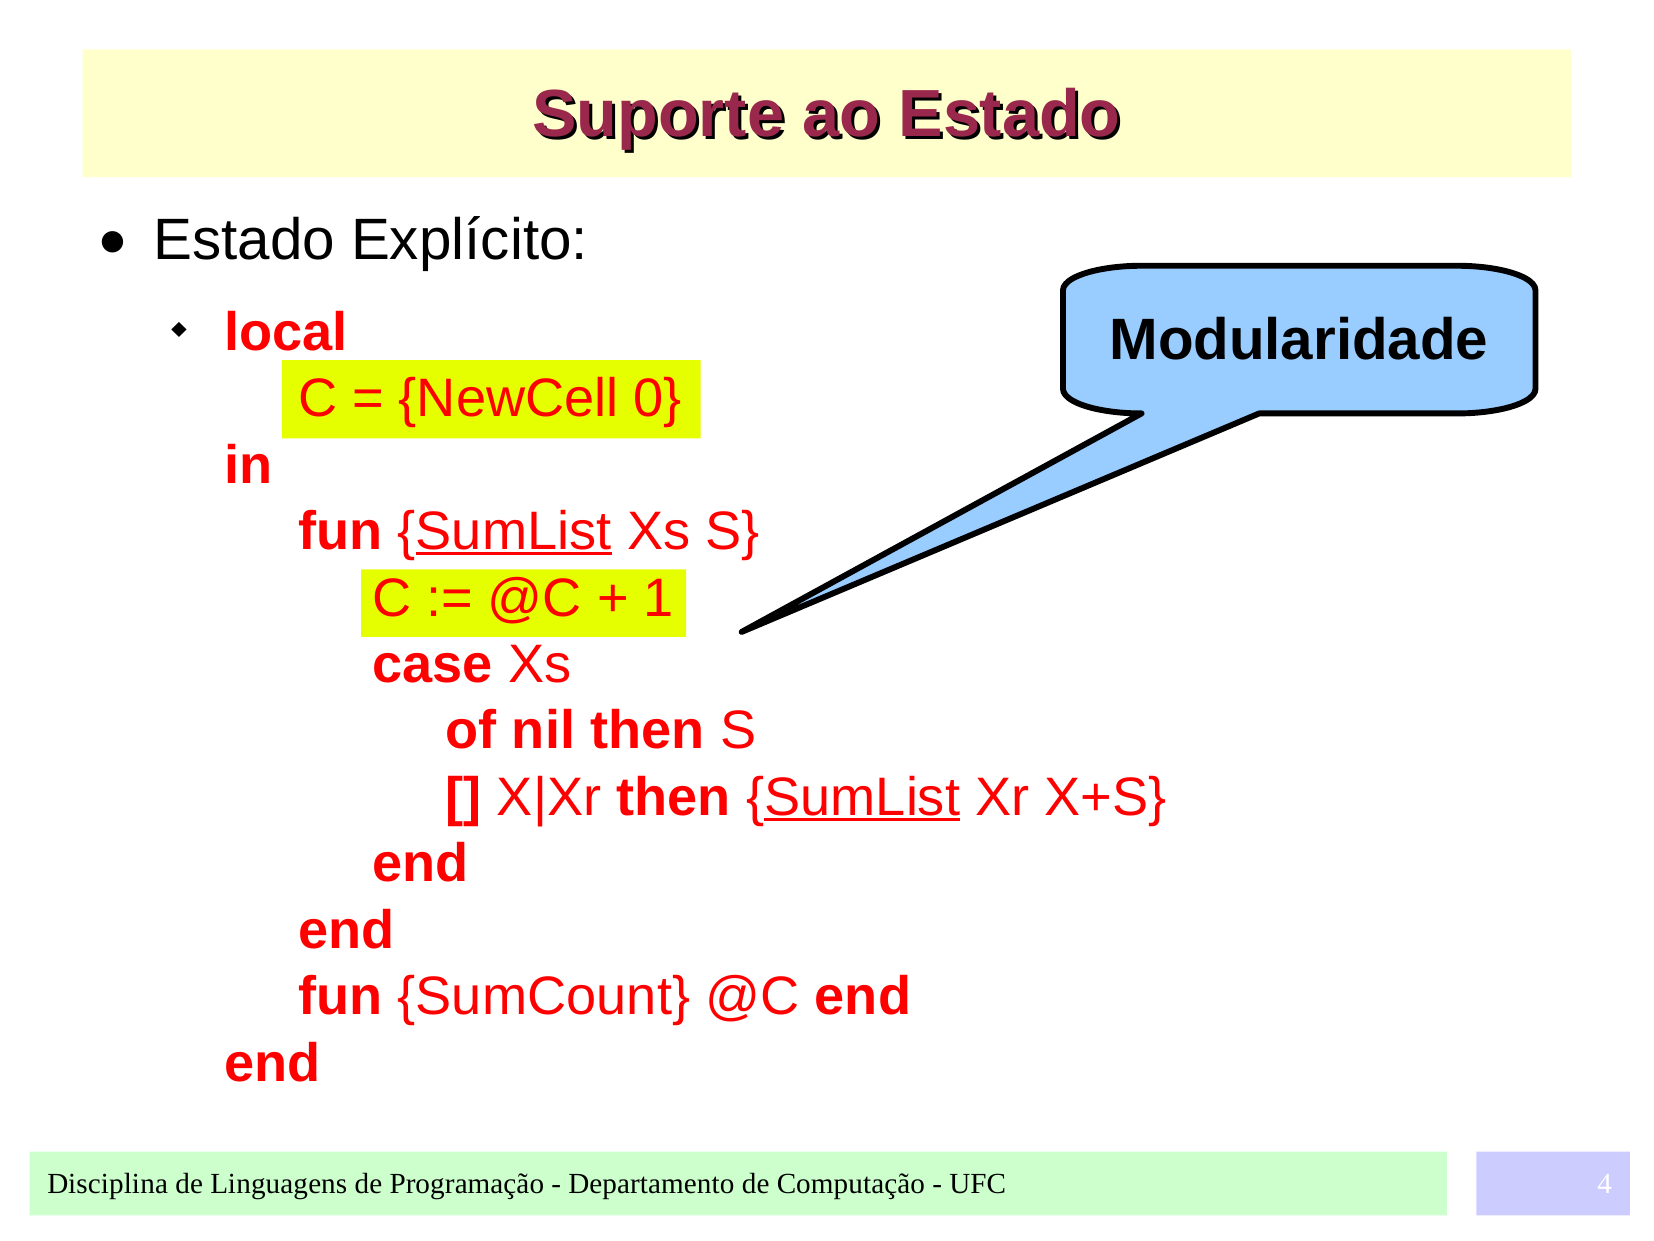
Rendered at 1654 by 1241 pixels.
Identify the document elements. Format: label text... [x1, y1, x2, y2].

title Suporte ao Estado [82, 49, 1571, 178]
list Estado Explícito: local C = {NewCell 0} in fun {SumList Xs S} C := @C + 1 case Xs of nil then S [] X|Xr then {SumList Xr X+S} end end fun {SumCount} @C end end [82, 206, 1571, 1163]
text_box Modularidade [741, 265, 1536, 632]
